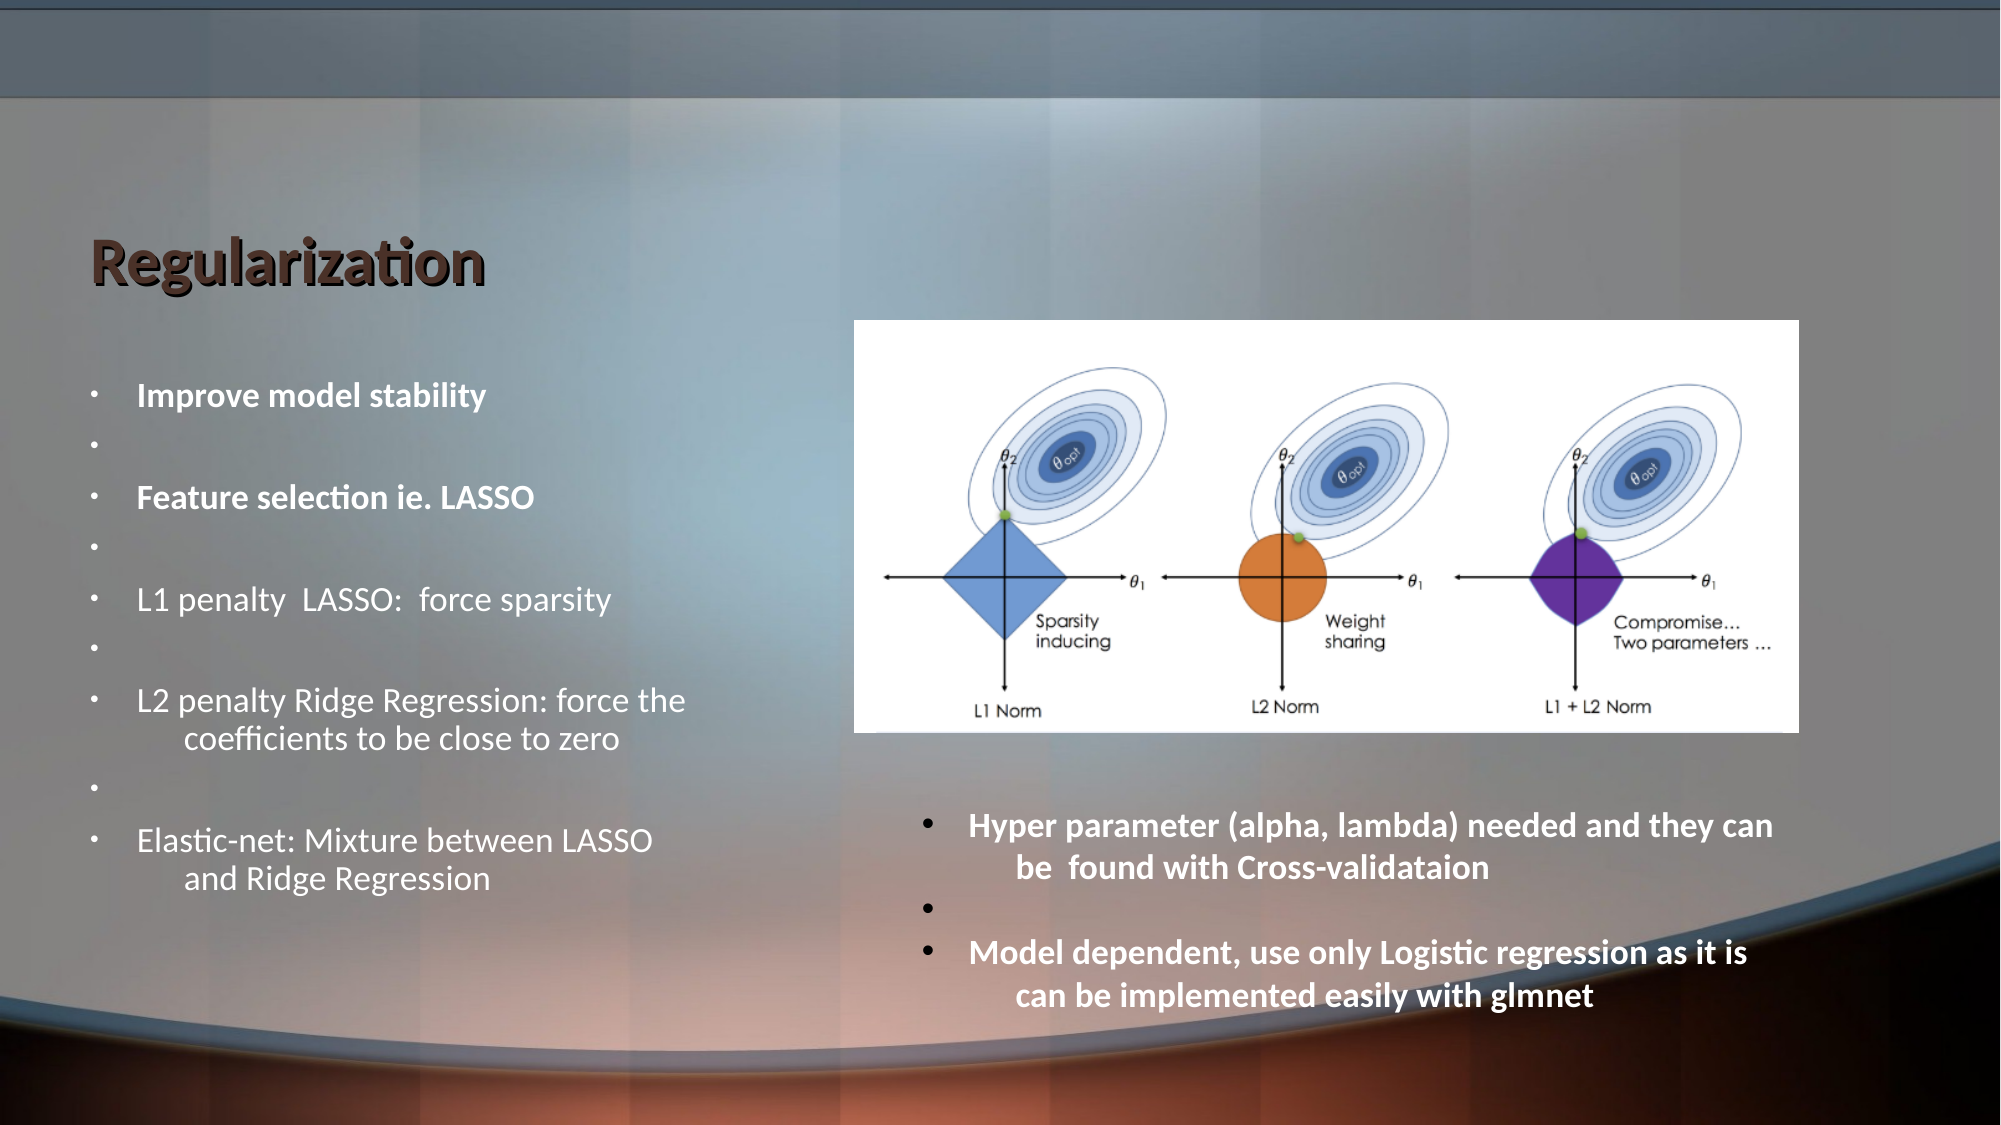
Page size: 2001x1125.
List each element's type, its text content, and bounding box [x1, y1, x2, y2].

text_box Hyper parameter (alpha, lambda) needed and they can be found with Cross-validataion Model dependent, use only Logistic regression as it is can be implemented easily with glmnet [906, 794, 1799, 1024]
text_box Improve model stability Feature selection ie. LASSO L1 penalty LASSO: force sparsity L2 penalty Ridge Regression: force the coefficients to be close to zero Elastic-net: Mixture between LASSO and Ridge Regression [75, 369, 721, 951]
title Regularization [75, 41, 721, 305]
picture [854, 320, 1799, 734]
